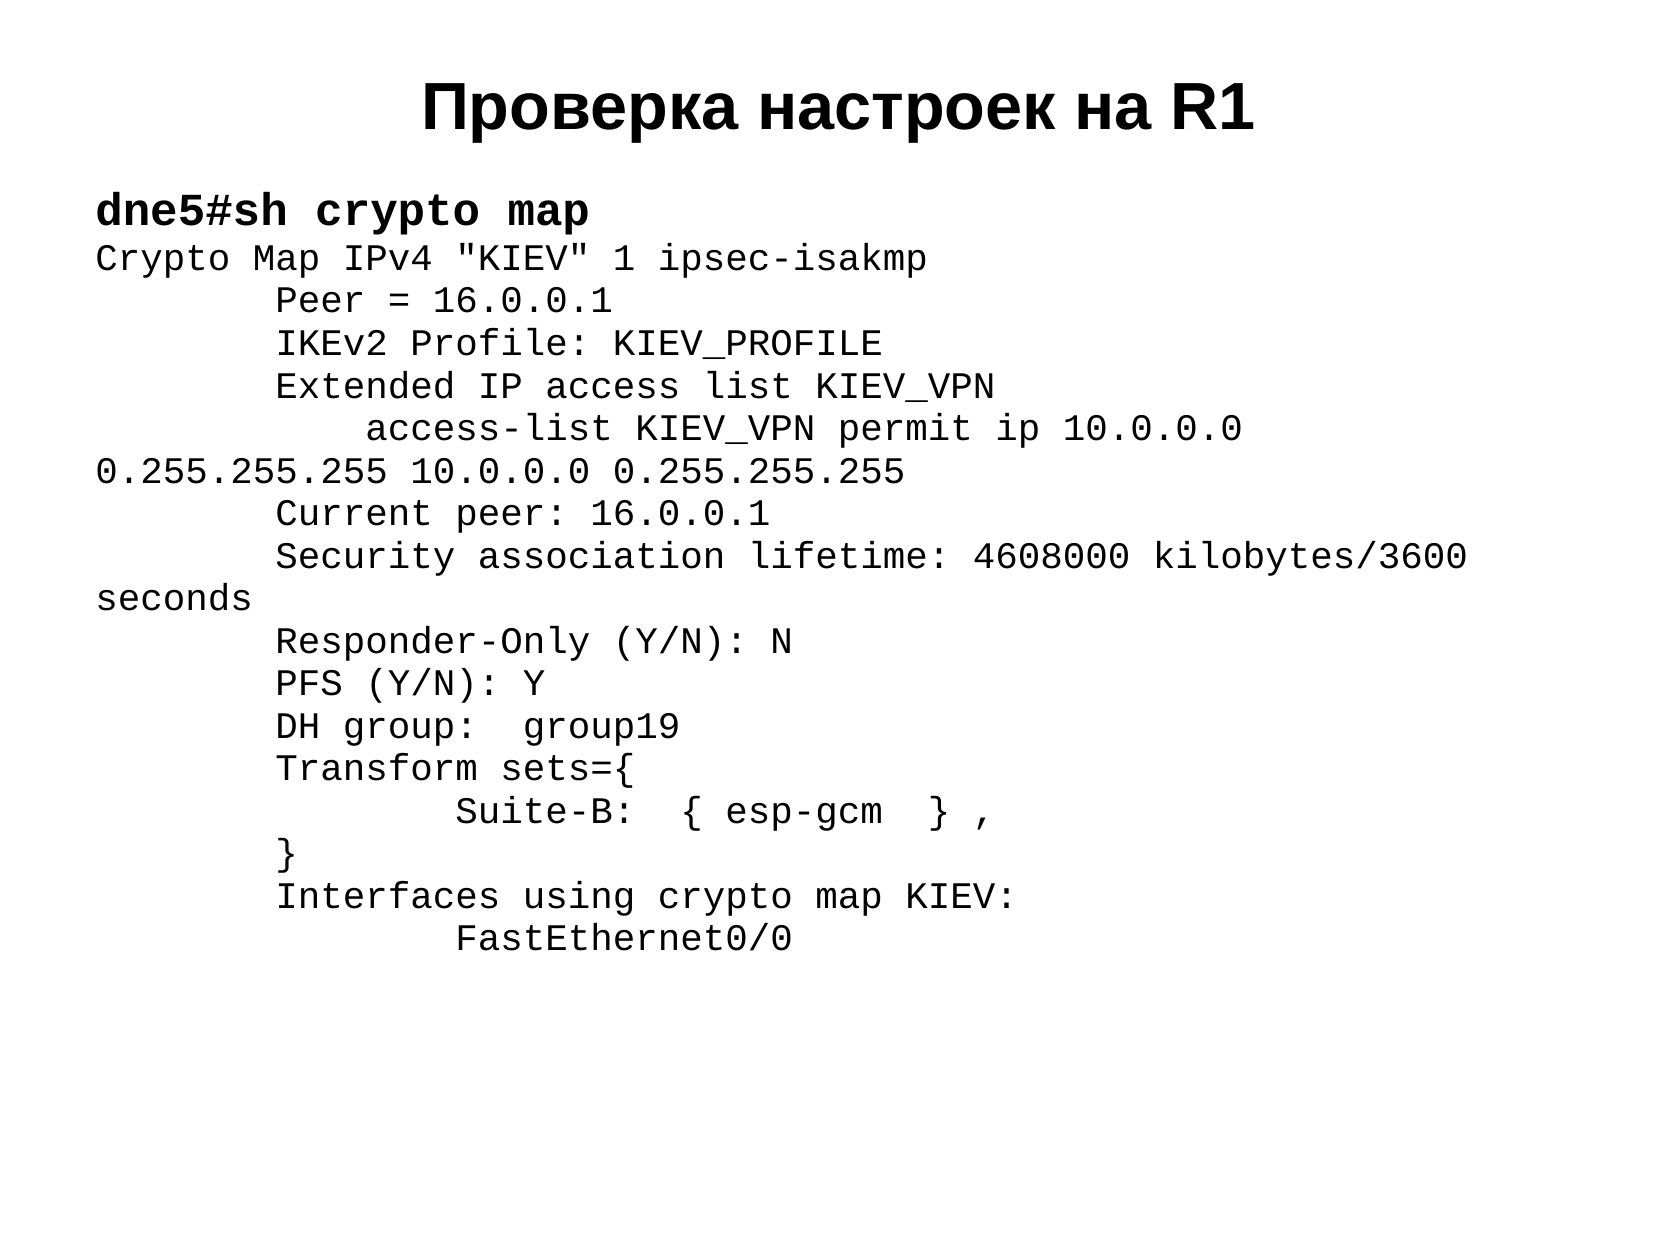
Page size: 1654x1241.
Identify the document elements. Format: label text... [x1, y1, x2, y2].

text_box Проверка настроек на R1 [64, 37, 1613, 151]
list dne5#sh crypto map Crypto Map IPv4 "KIEV" 1 ipsec-isakmp Peer = 16.0.0.1 IKEv2 Profile: KIEV_PROFILE Extended IP access list KIEV_VPN access-list KIEV_VPN permit ip 10.0.0.0 0.255.255.255 10.0.0.0 0.255.255.255 Current peer: 16.0.0.1 Security association lifetime: 4608000 kilobytes/3600 seconds Responder-Only (Y/N): N PFS (Y/N): Y DH group: group19 Transform sets={ Suite-B: { esp-gcm } , } Interfaces using crypto map KIEV: FastEthernet0/0 [95, 187, 1538, 1208]
